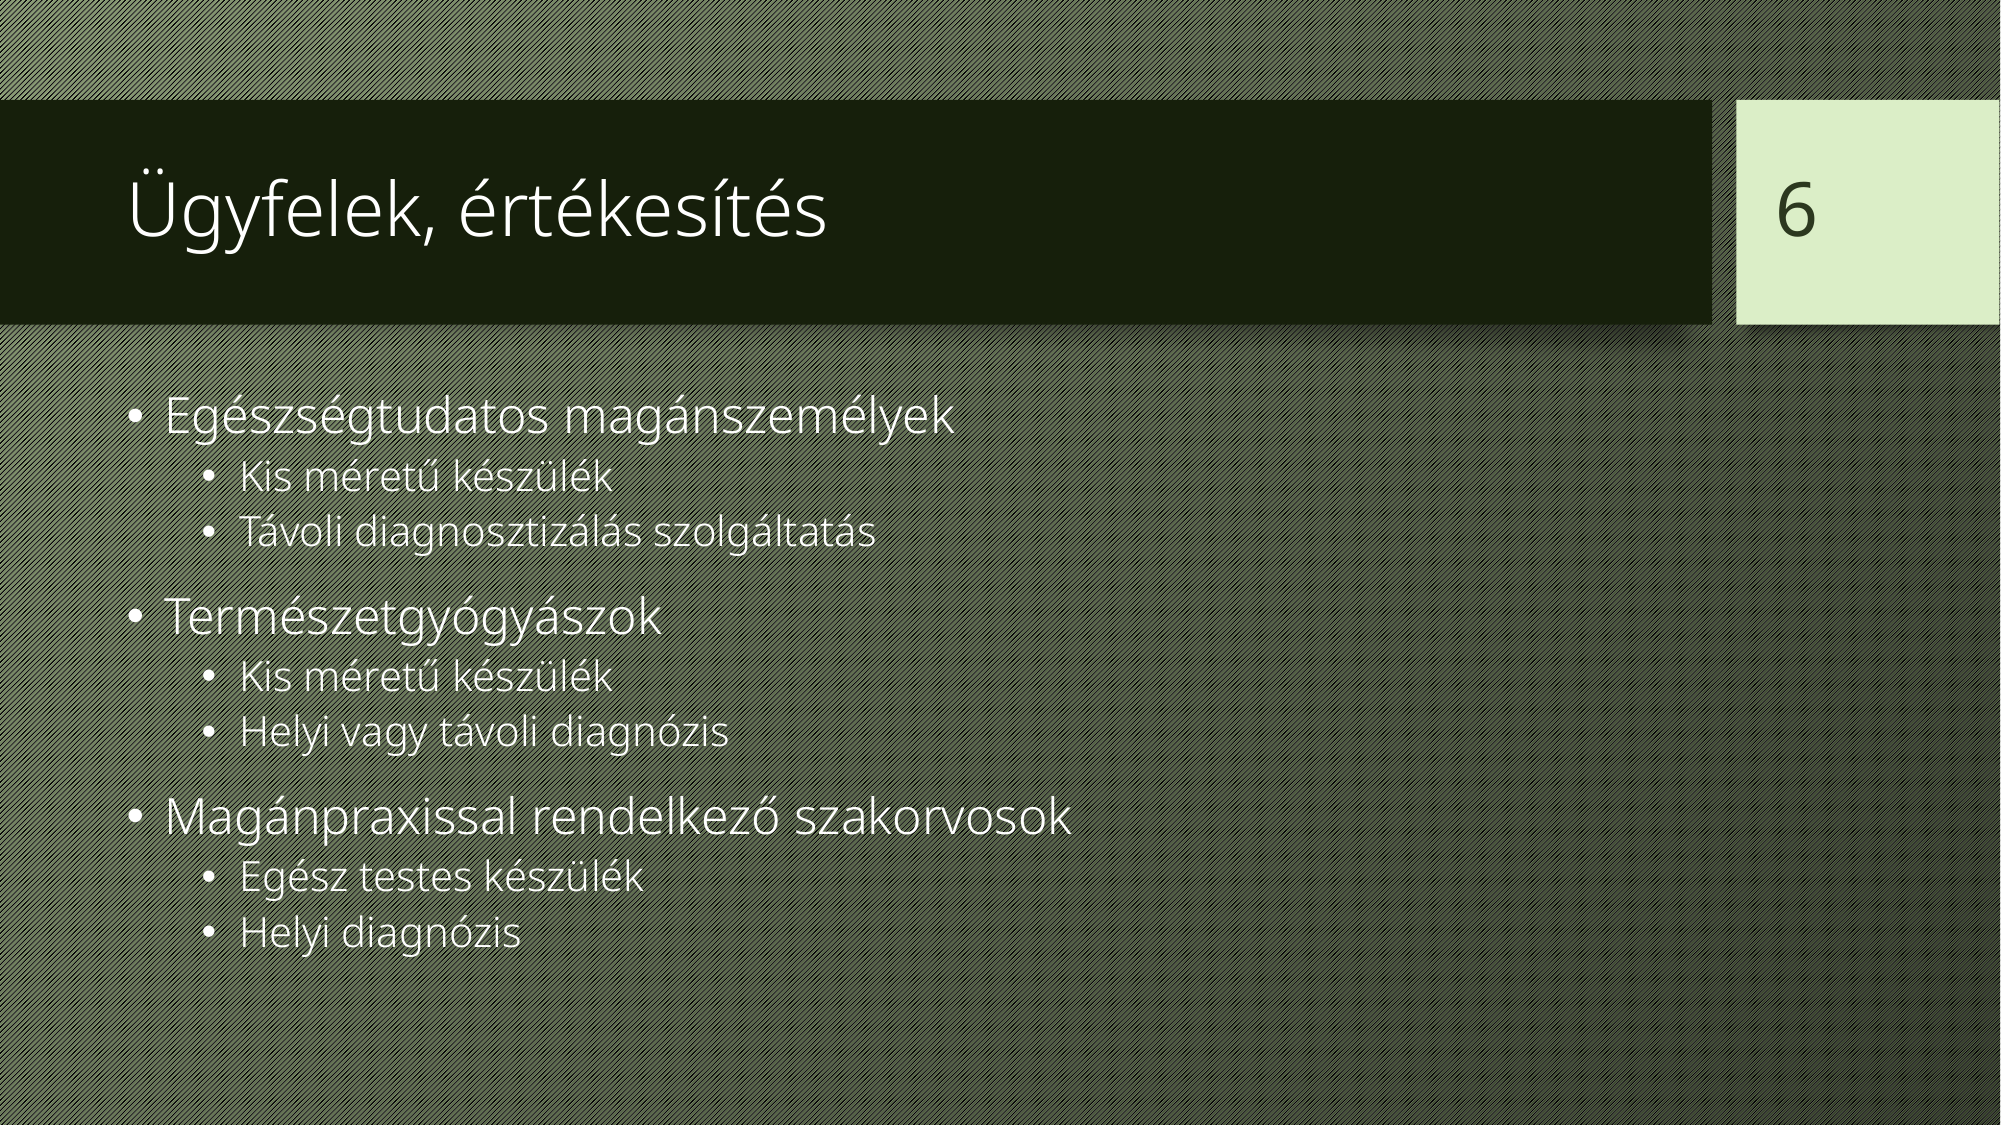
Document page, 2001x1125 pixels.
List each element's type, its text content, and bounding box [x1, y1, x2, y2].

text_box <number> [1760, 123, 1950, 303]
title Ügyfelek, értékesítés [111, 123, 1689, 301]
picture [0, 0, 2001, 1125]
list Egészségtudatos magánszemélyek Kis méretű készülék Távoli diagnosztizálás szolgáltatás Természetgyógyászok Kis méretű készülék Helyi vagy távoli diagnózis Magánpraxissal rendelkező szakorvosok Egész testes készülék Helyi diagnózis [111, 383, 1689, 974]
